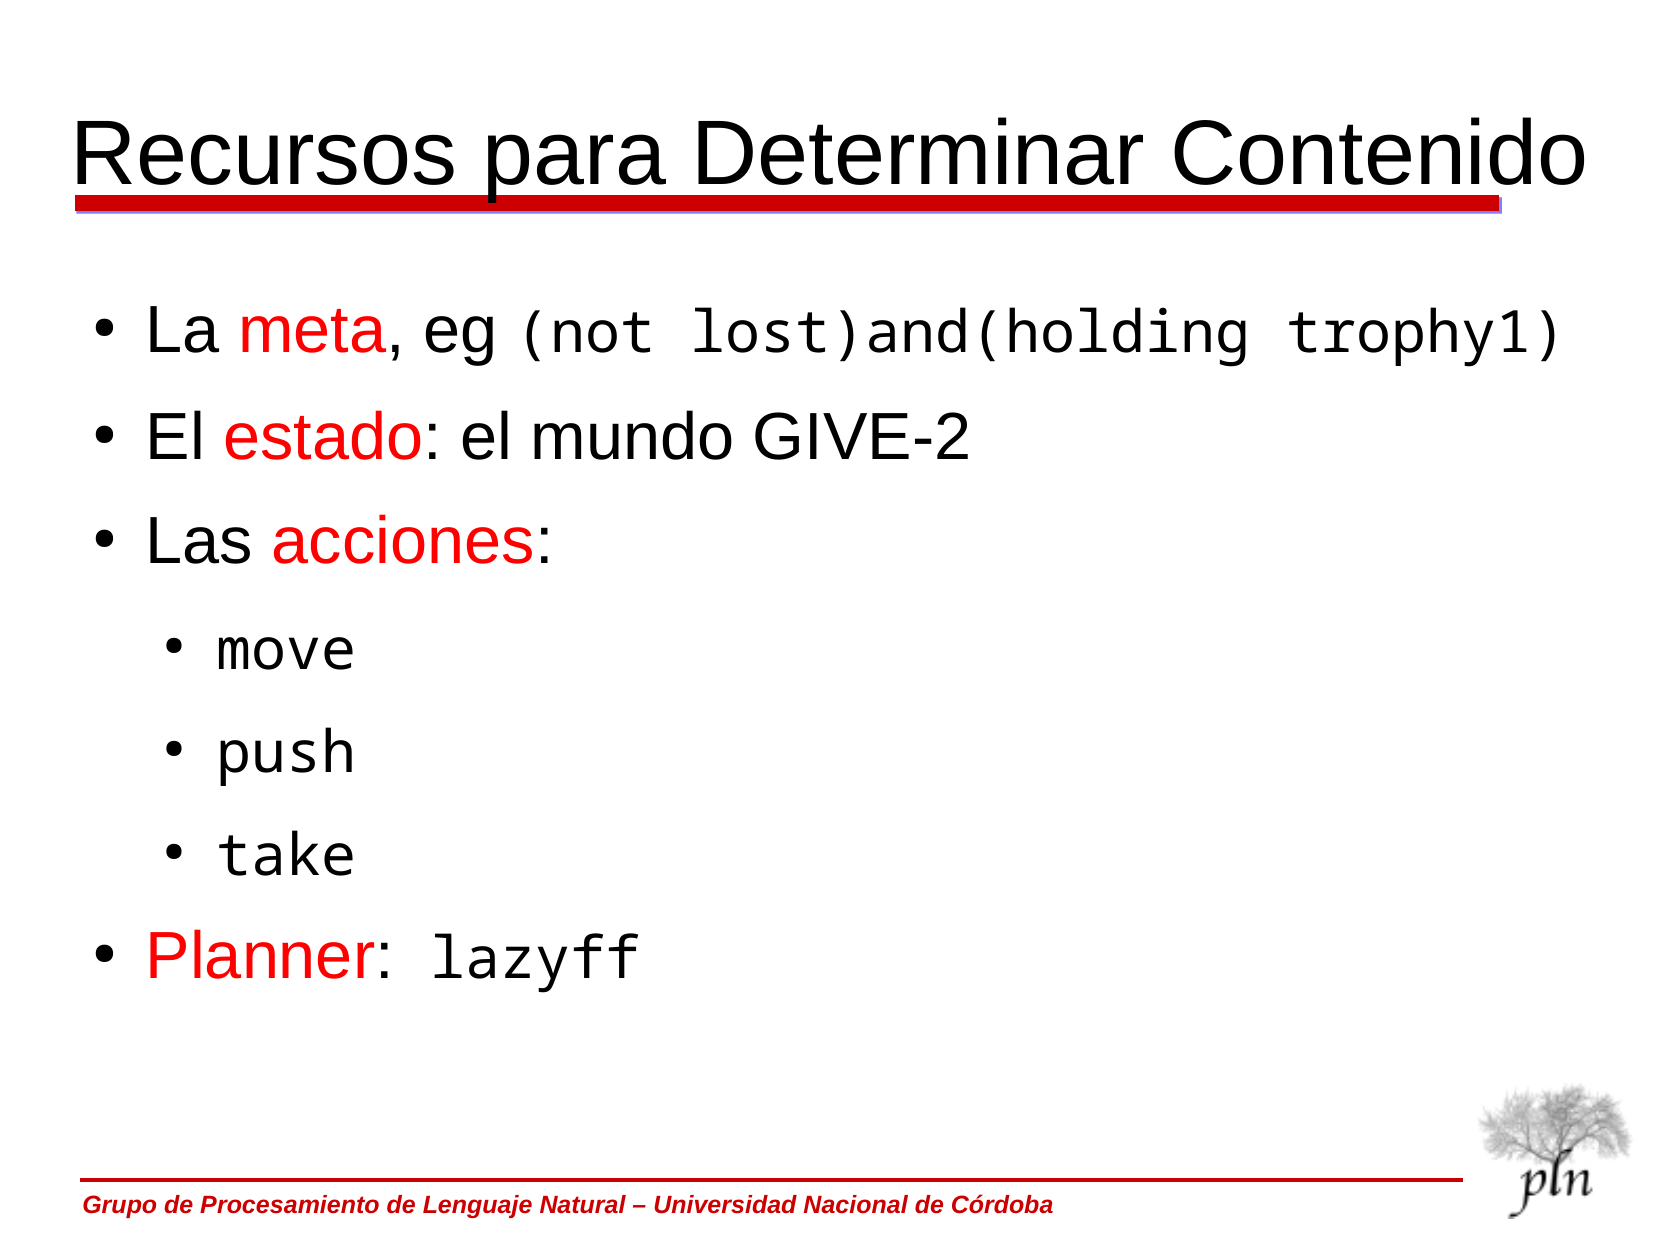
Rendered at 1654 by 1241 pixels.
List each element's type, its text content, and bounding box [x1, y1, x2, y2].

list La meta, eg (not lost)and(holding trophy1) El estado: el mundo GIVE-2 Las acciones: move push take Planner: lazyff [75, 290, 1572, 1109]
picture [1477, 1083, 1635, 1219]
title Recursos para Determinar Contenido [0, 49, 1654, 257]
